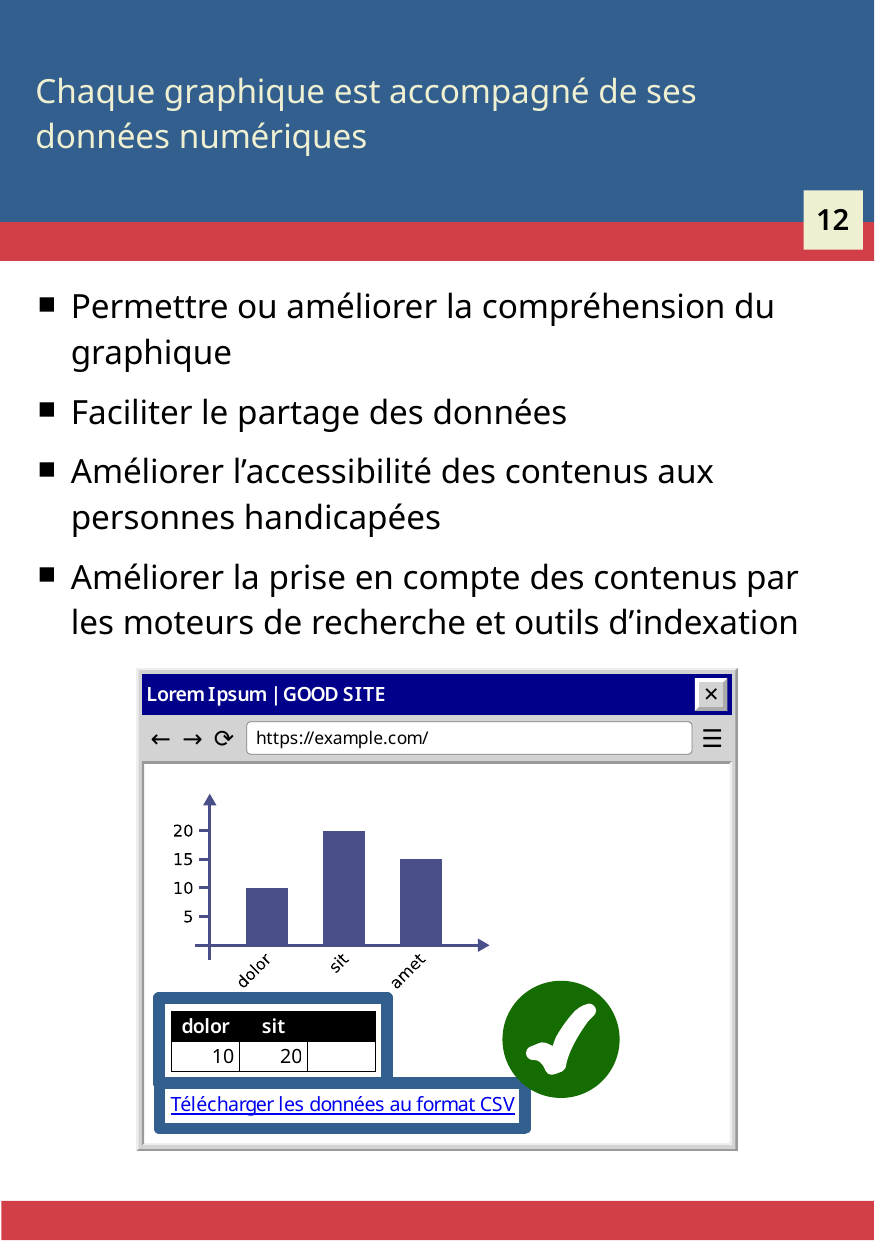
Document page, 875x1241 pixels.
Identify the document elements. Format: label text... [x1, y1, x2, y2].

list Permettre ou améliorer la compréhension du graphique Faciliter le partage des données Améliorer l’accessibilité des contenus aux personnes handicapées Améliorer la prise en compte des contenus par les moteurs de recherche et outils d’indexation [23, 283, 839, 1111]
picture [135, 667, 739, 1152]
text_box 12 [803, 188, 863, 249]
title Chaque graphique est accompagné de ses données numériques [35, 13, 839, 213]
